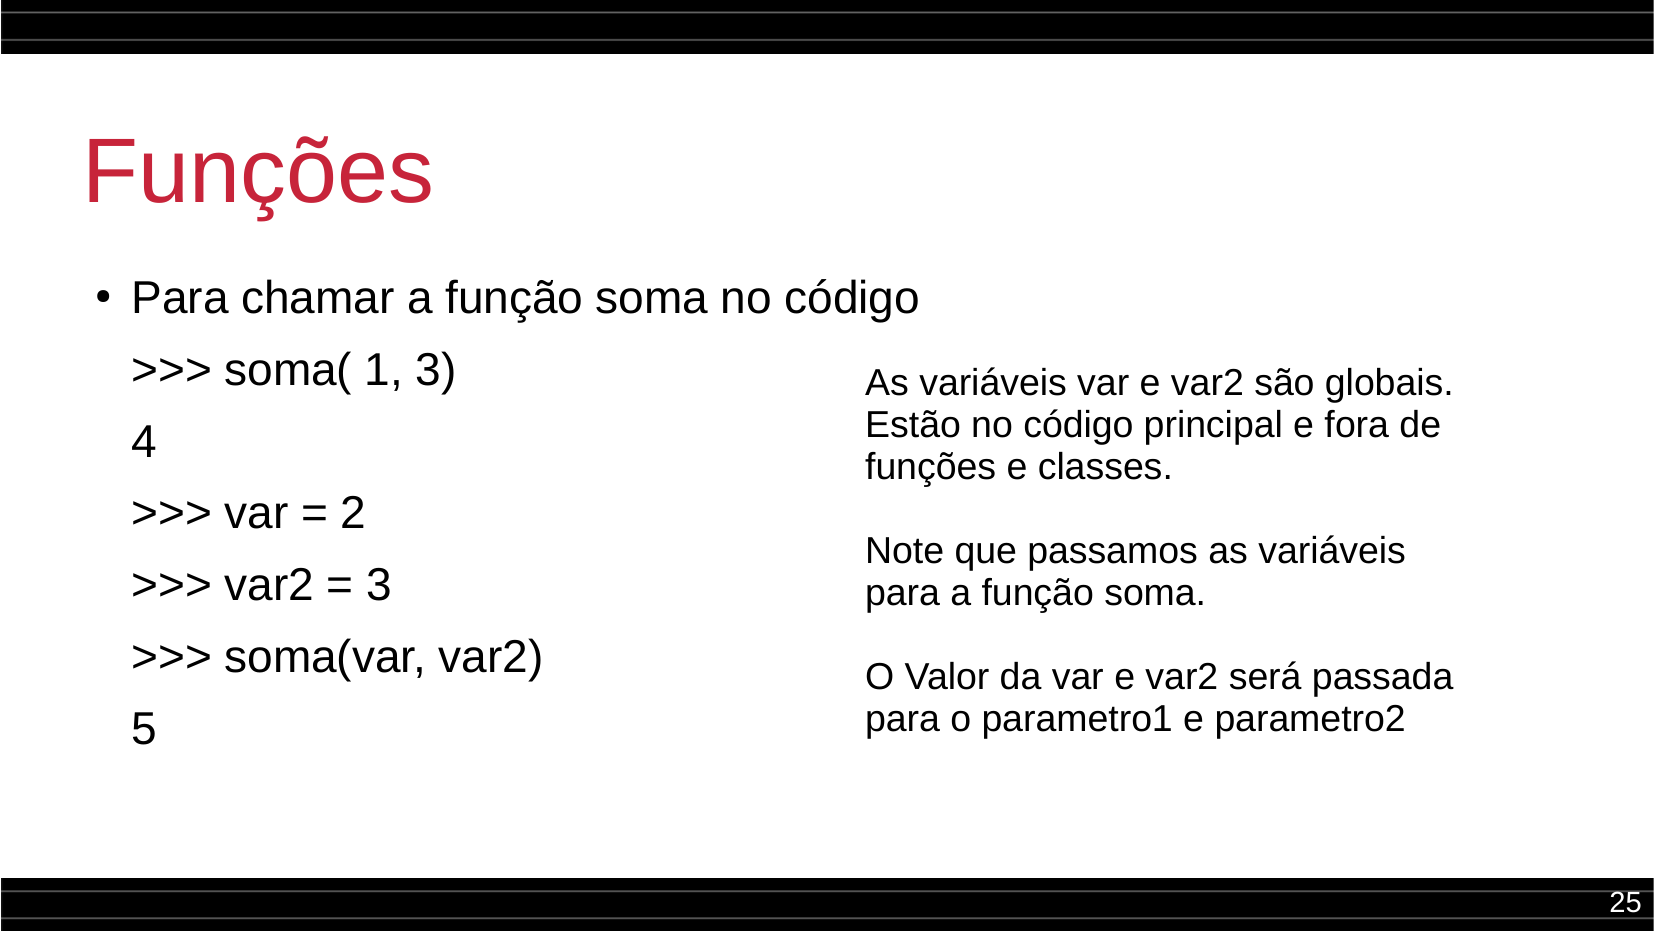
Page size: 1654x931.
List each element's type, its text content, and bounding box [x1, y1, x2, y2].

list Para chamar a função soma no código >>> soma( 1, 3) 4 >>> var = 2 >>> var2 = 3 >>> soma(var, var2) 5 [82, 271, 1571, 758]
title Funções [82, 92, 1571, 249]
text_box As variáveis var e var2 são globais. Estão no código principal e fora de funções e classes. Note que passamos as variáveis para a função soma. O Valor da var e var2 será passada para o parametro1 e parametro2 [850, 354, 1501, 832]
picture [1, 0, 1654, 54]
picture [1, 878, 1654, 931]
